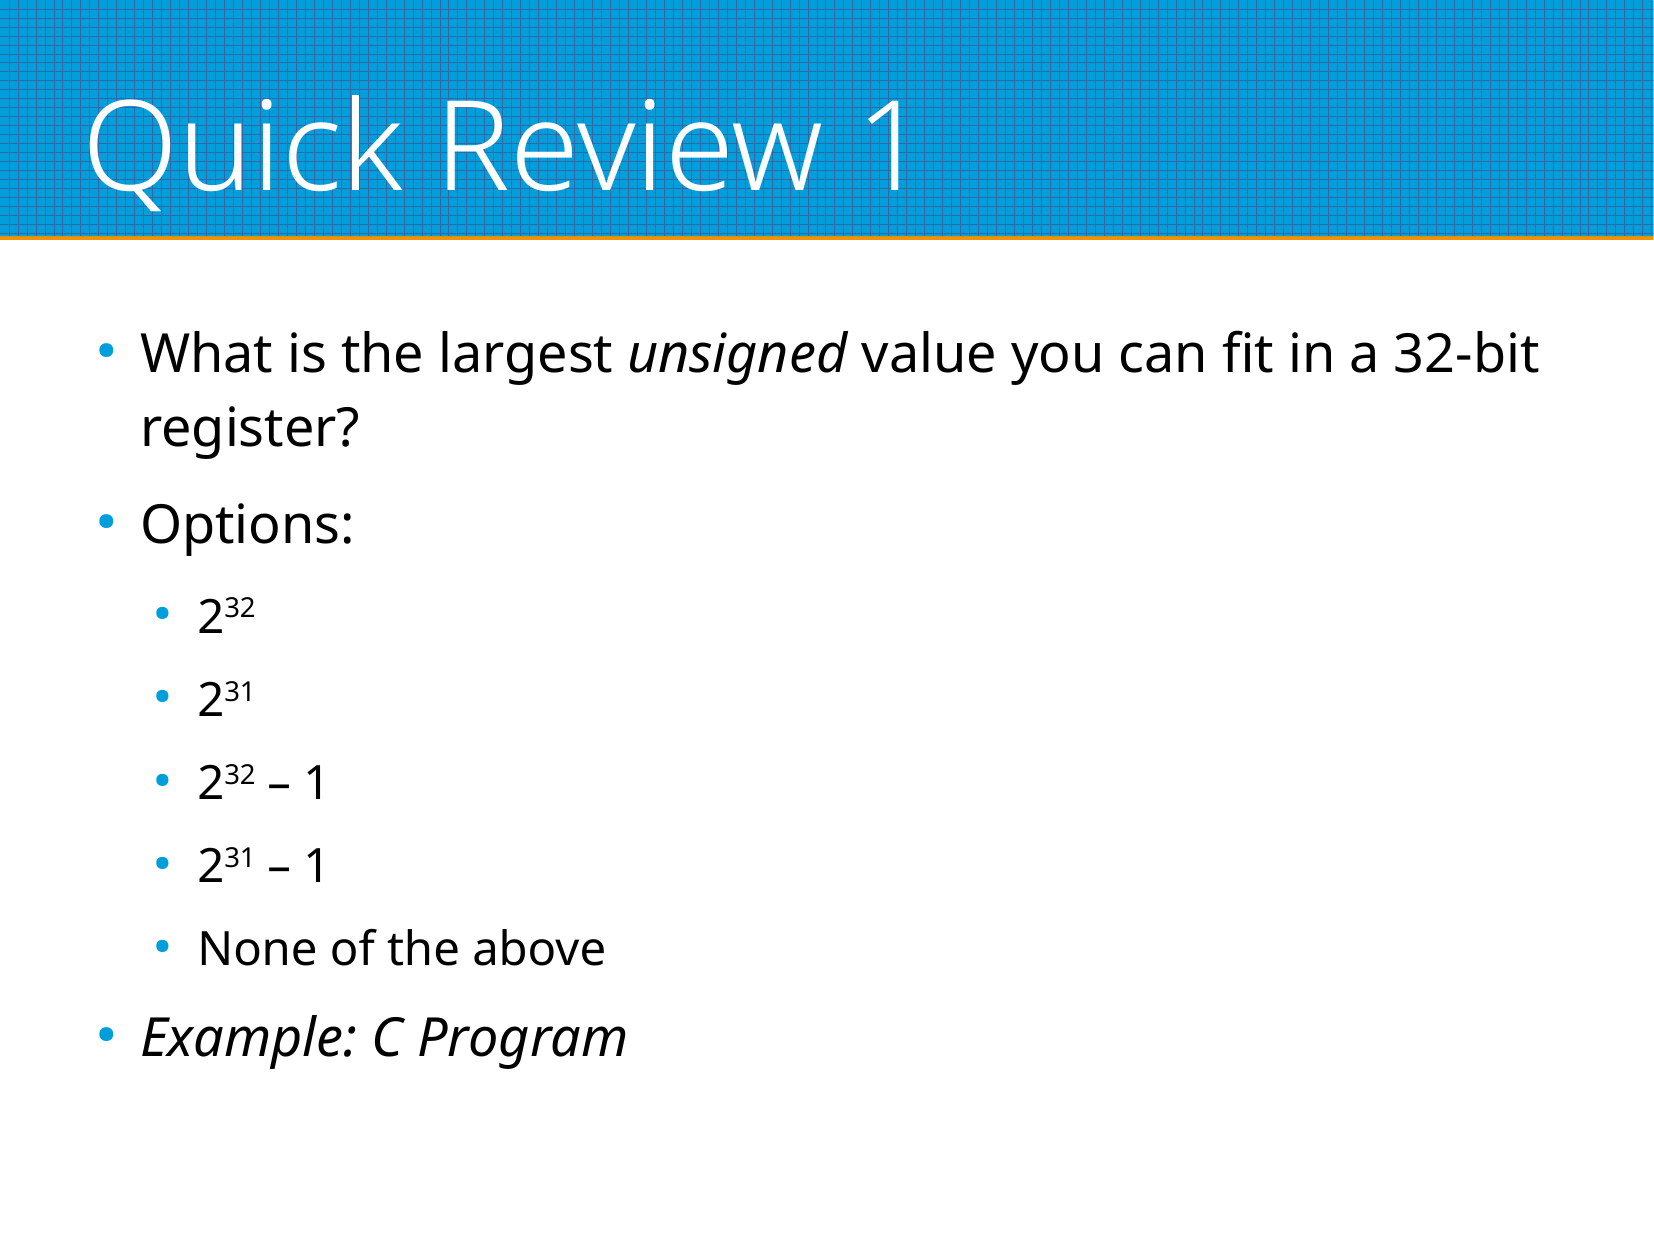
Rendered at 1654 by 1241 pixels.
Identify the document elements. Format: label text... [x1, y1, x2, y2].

title Quick Review 1 [82, 19, 1571, 227]
list What is the largest unsigned value you can fit in a 32-bit register? Options: 232 231 232 – 1 231 – 1 None of the above Example: C Program [82, 314, 1563, 1081]
